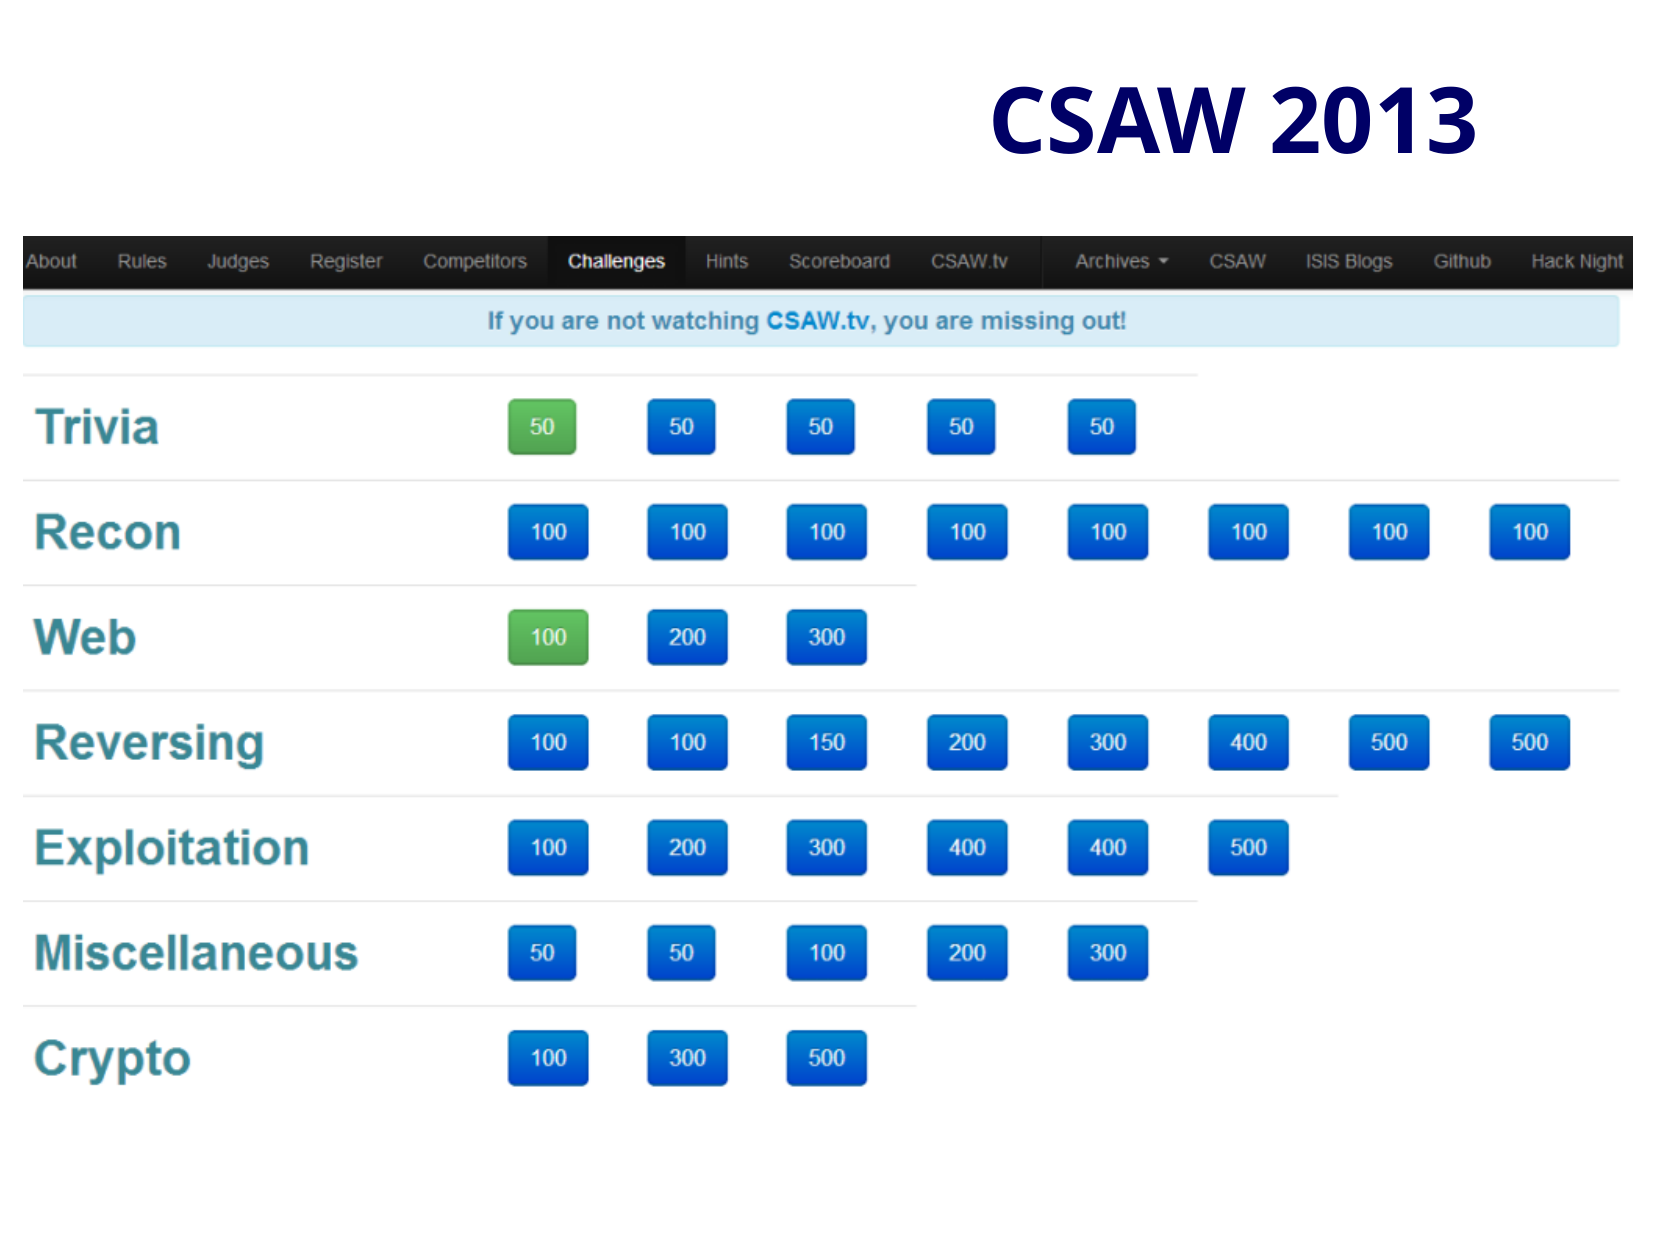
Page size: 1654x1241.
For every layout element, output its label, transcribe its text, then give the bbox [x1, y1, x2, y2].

title CSAW 2013 [850, 39, 1619, 198]
picture [23, 236, 1633, 1093]
